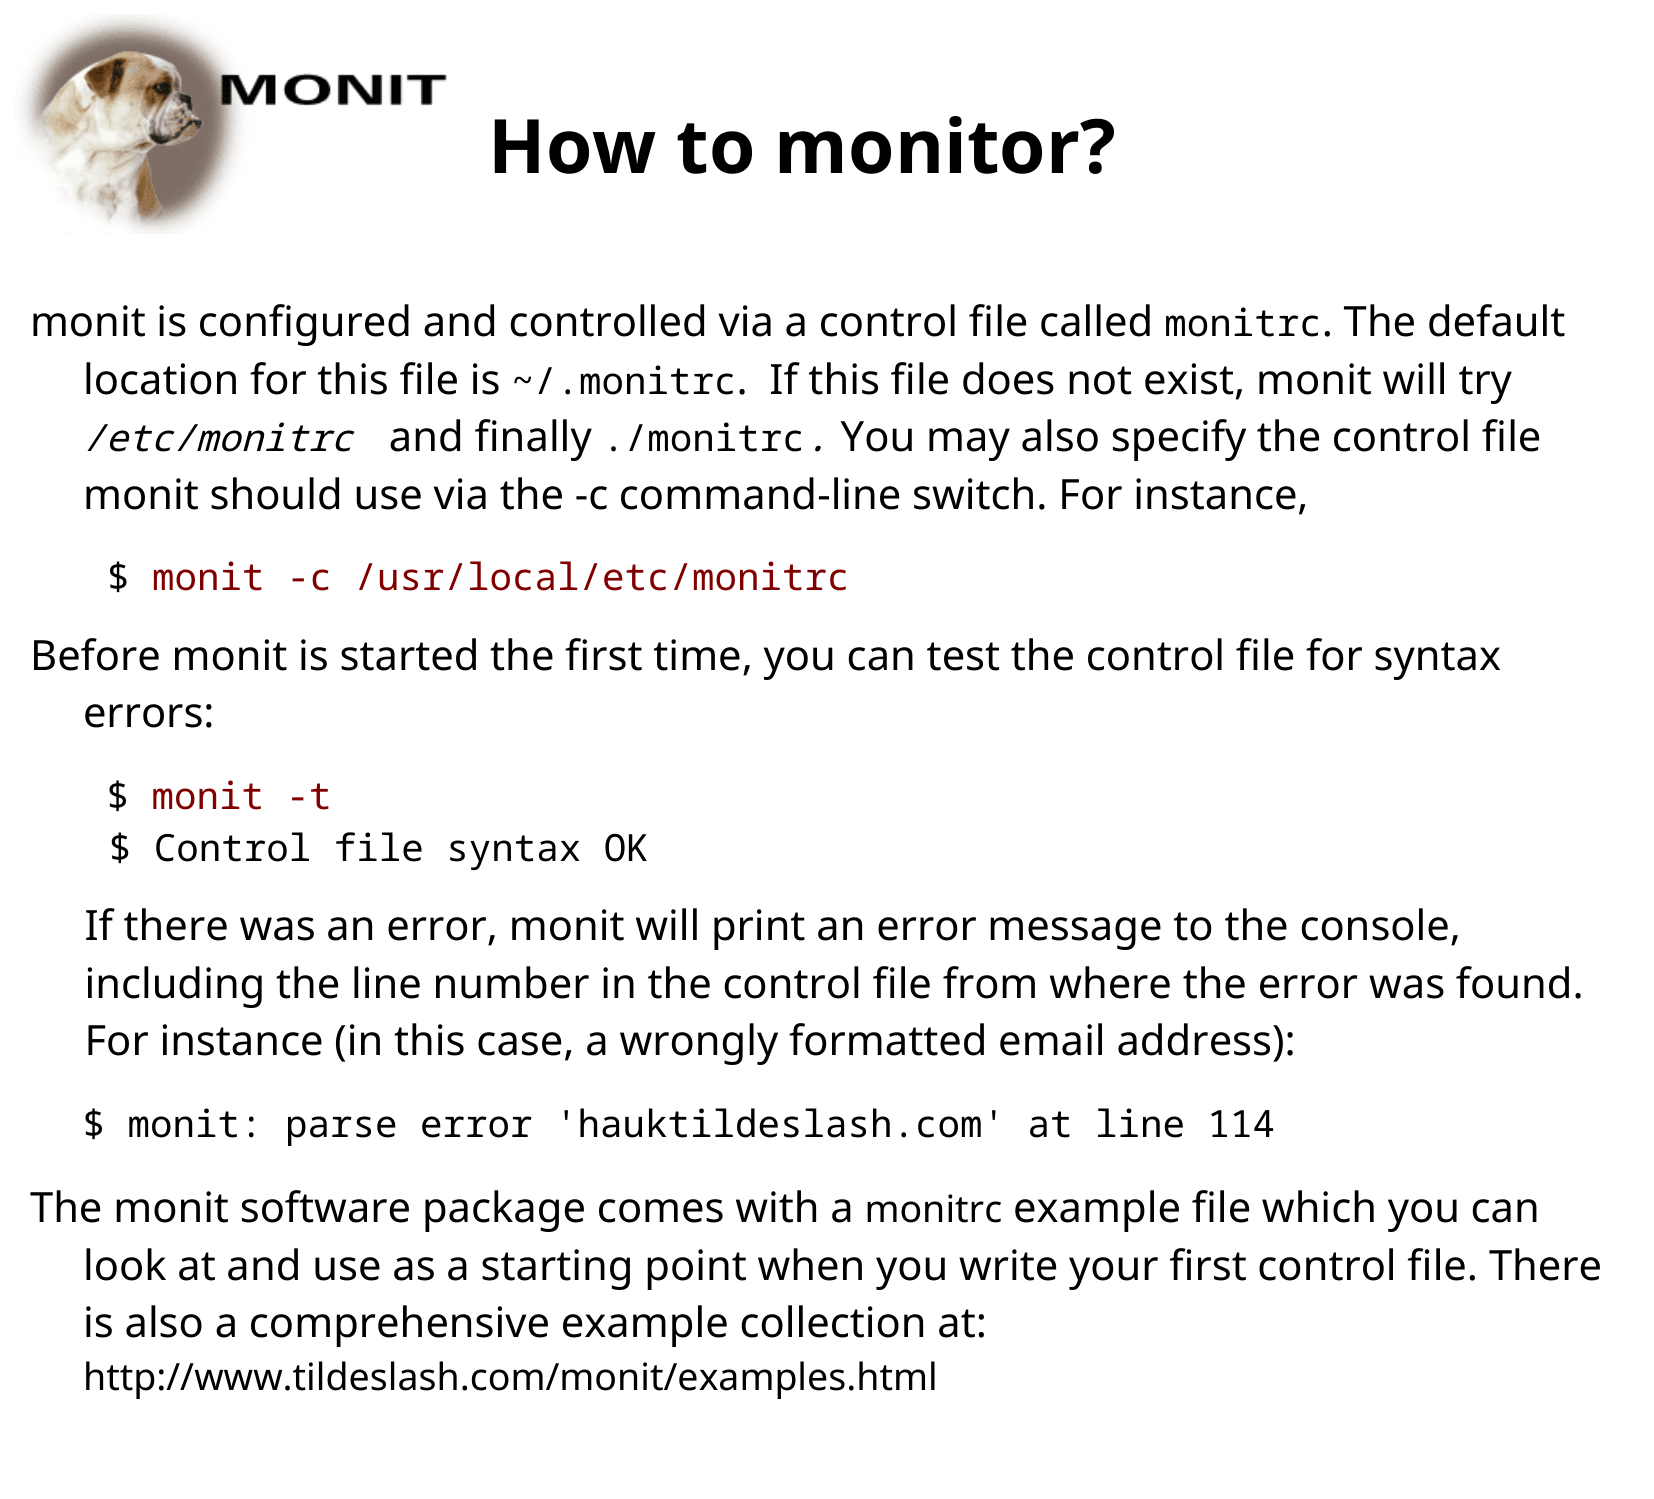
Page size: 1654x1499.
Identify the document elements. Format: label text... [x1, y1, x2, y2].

title How to monitor? [502, 75, 1103, 213]
list monit is configured and controlled via a control file called monitrc. The default location for this file is ~/.monitrc. If this file does not exist, monit will try /etc/monitrc and finally ./monitrc. You may also specify the control file monit should use via the -c command-line switch. For instance, $ monit -c /usr/local/etc/monitrc Before monit is started the first time, you can test the control file for syntax errors: $ monit -t $ Control file syntax OK If there was an error, monit will print an error message to the console, including the line number in the control file from where the error was found. For instance (in this case, a wrongly formatted email address): $ monit: parse error 'hauktildeslash.com' at line 114 The monit software package comes with a monitrc example file which you can look at and use as a starting point when you write your first control file. There is also a comprehensive example collection at: http://www.tildeslash.com/monit/examples.html [12, 291, 1625, 1412]
picture [14, 14, 448, 234]
